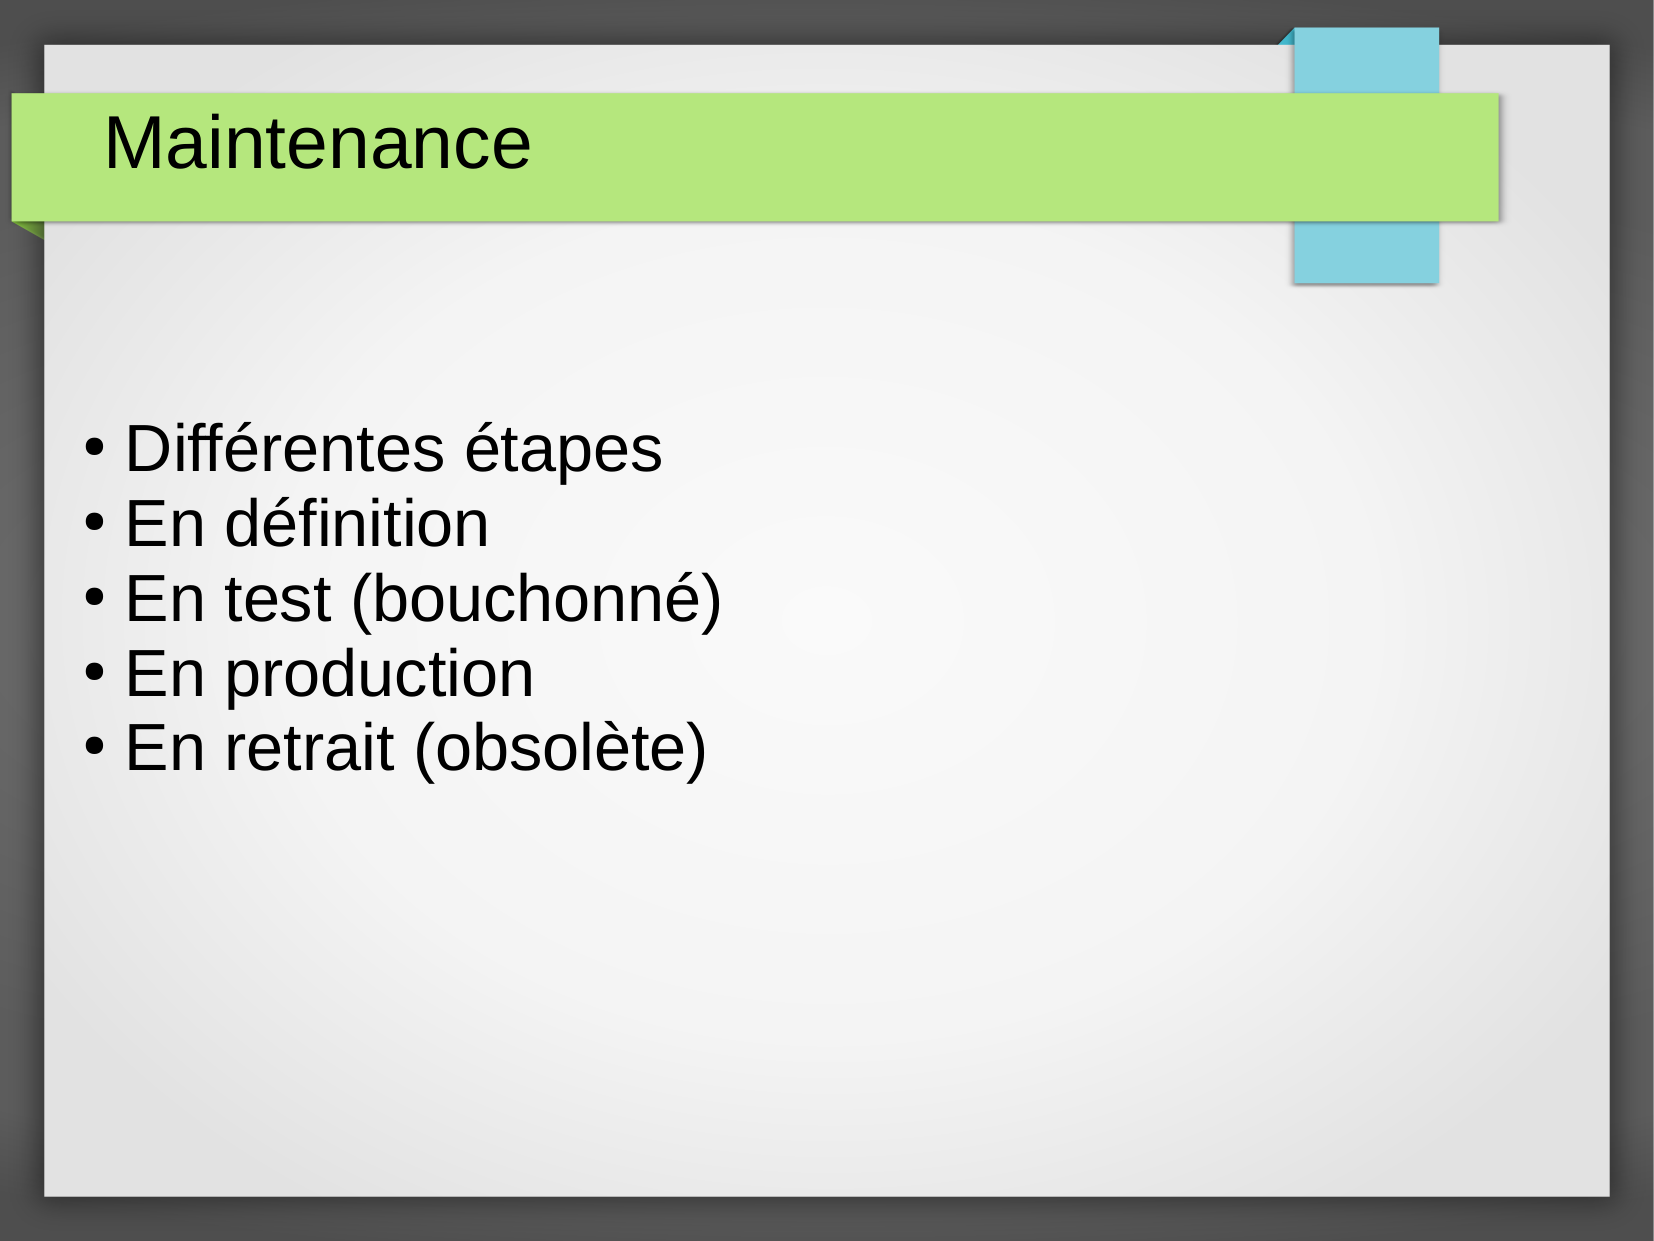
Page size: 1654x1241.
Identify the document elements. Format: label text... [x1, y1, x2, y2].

picture [0, 0, 1654, 1241]
subtitle Différentes étapes En définition En test (bouchonné) En production En retrait (obsolète) [82, 49, 1571, 1010]
